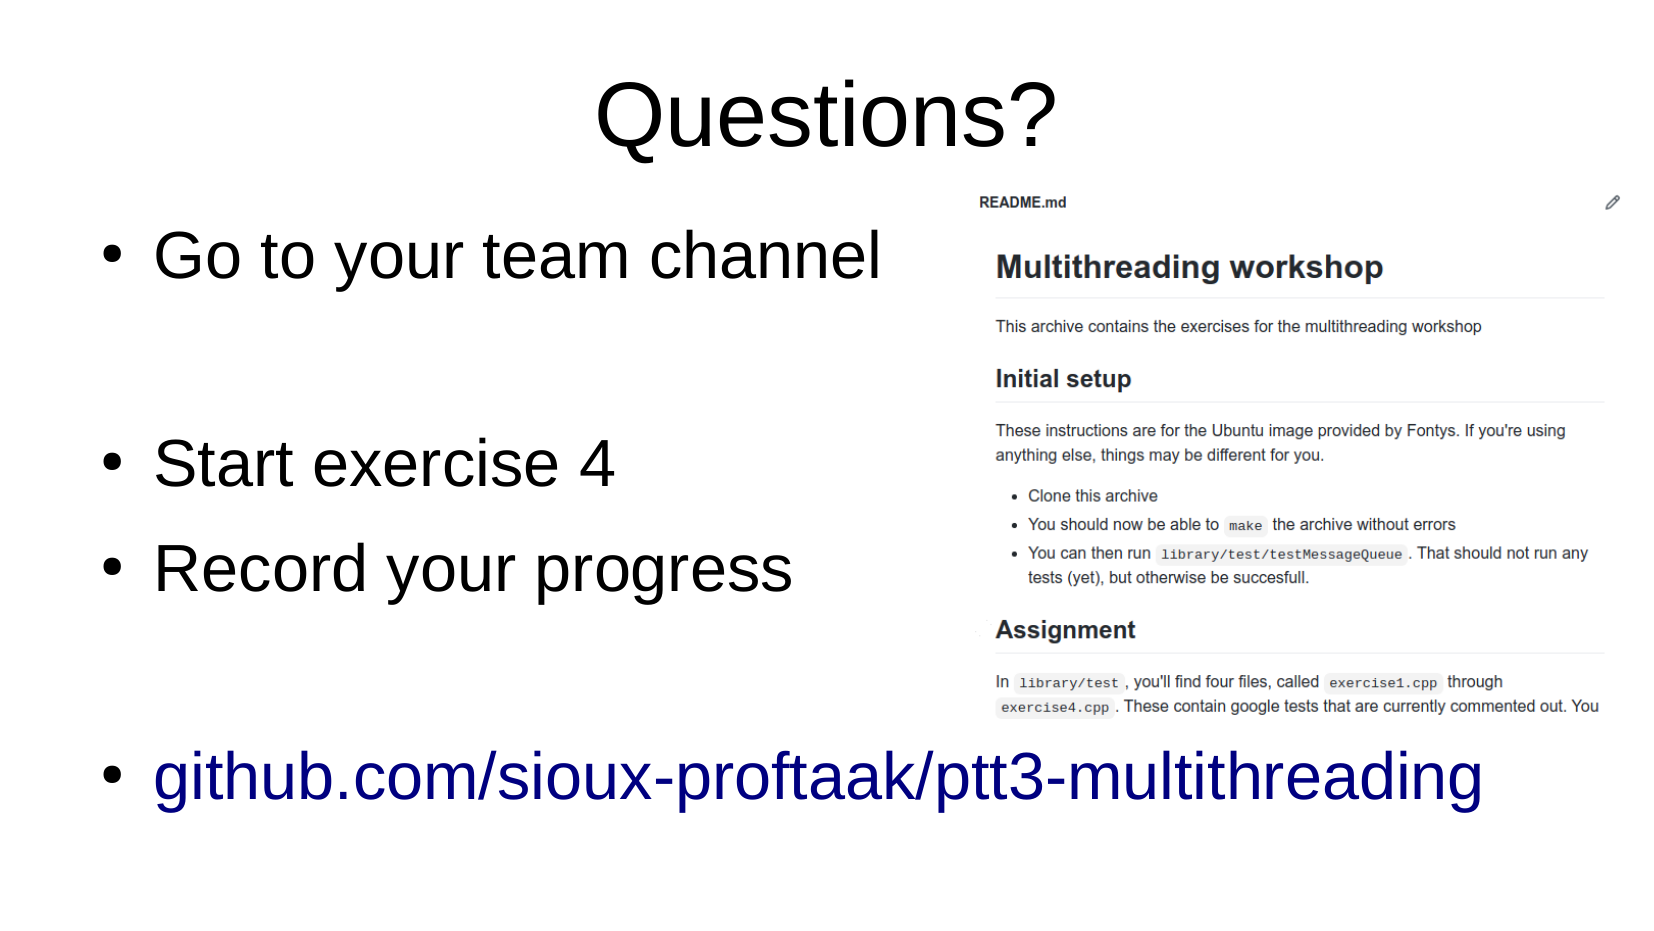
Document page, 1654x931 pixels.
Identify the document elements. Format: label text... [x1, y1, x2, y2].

list Go to your team channel Start exercise 4 Record your progress github.com/sioux-proftaak/ptt3-multithreading [82, 217, 1571, 908]
picture [967, 178, 1629, 722]
title Questions? [82, 37, 1571, 193]
